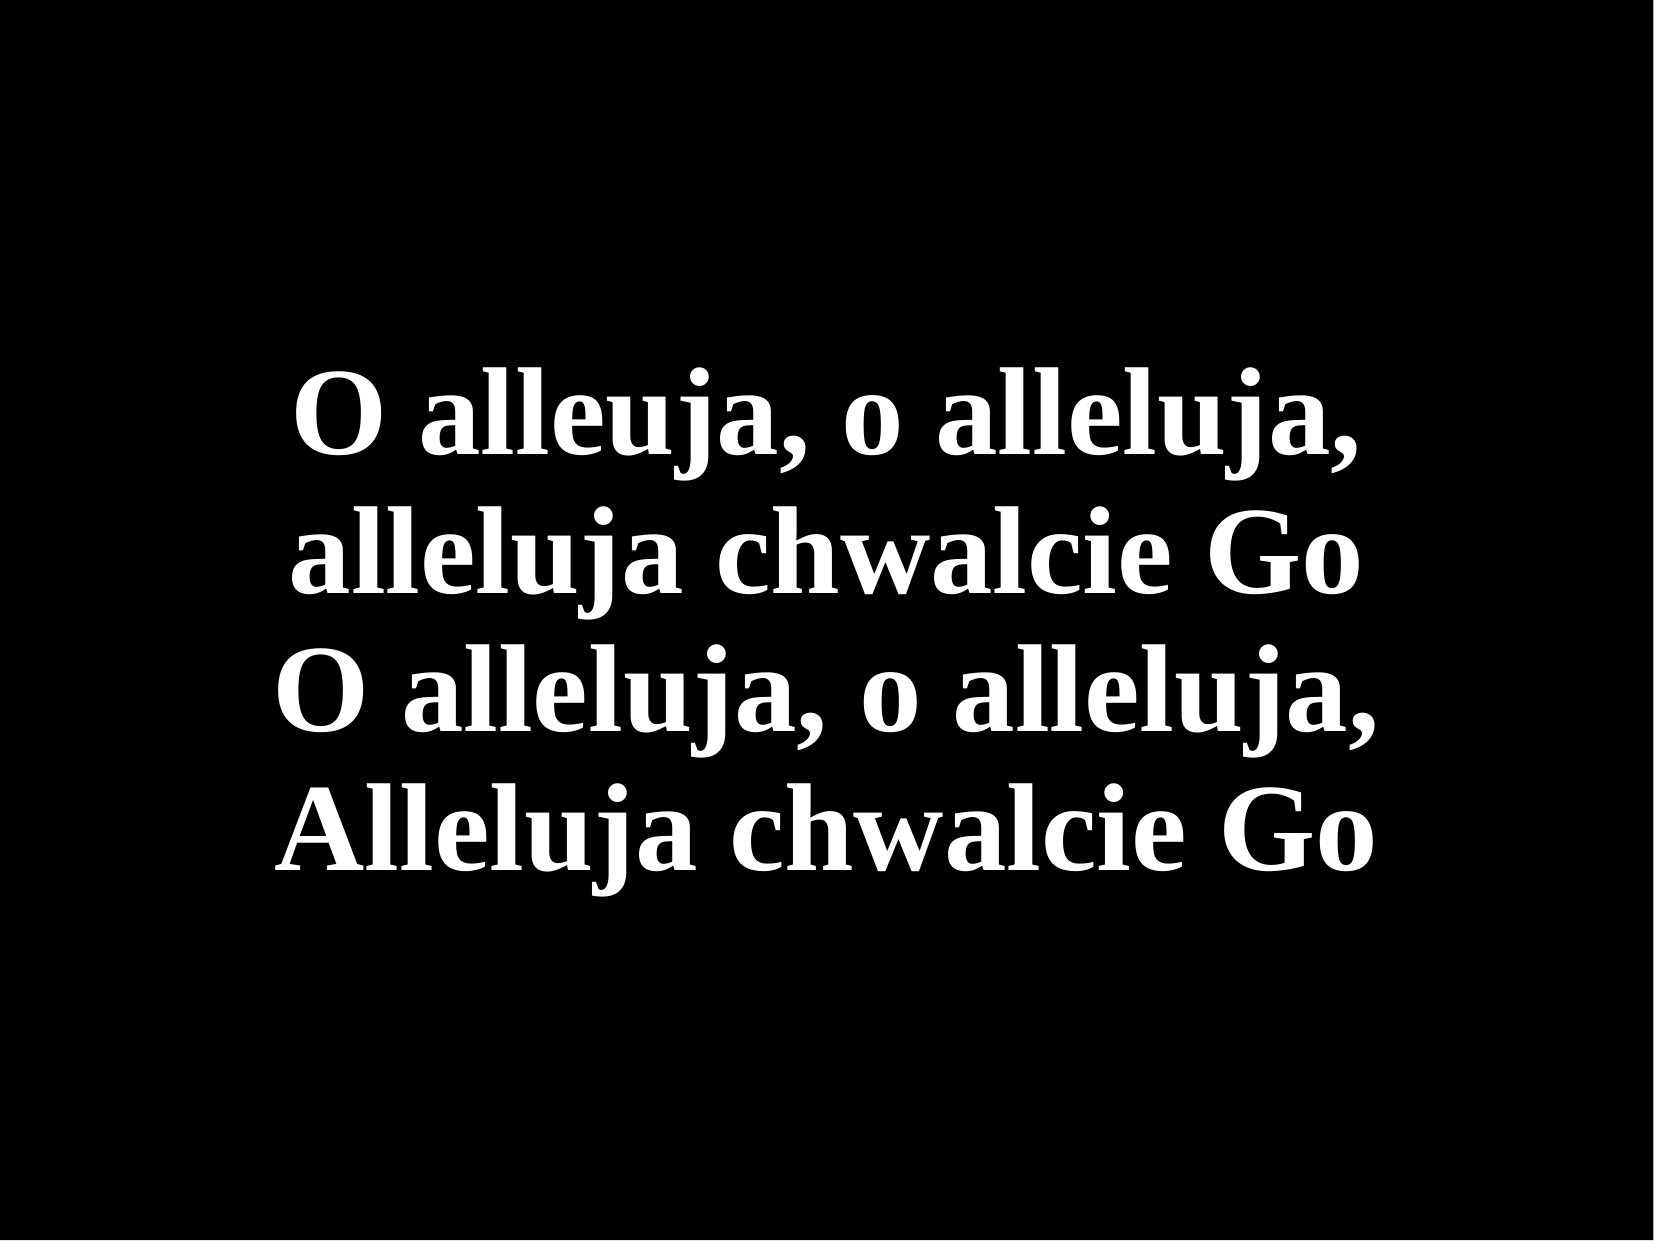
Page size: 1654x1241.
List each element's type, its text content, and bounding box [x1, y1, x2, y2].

title O alleuja, o alleluja, alleluja chwalcie Go O alleluja, o alleluja, Alleluja chwalcie Go [0, 0, 1654, 1241]
